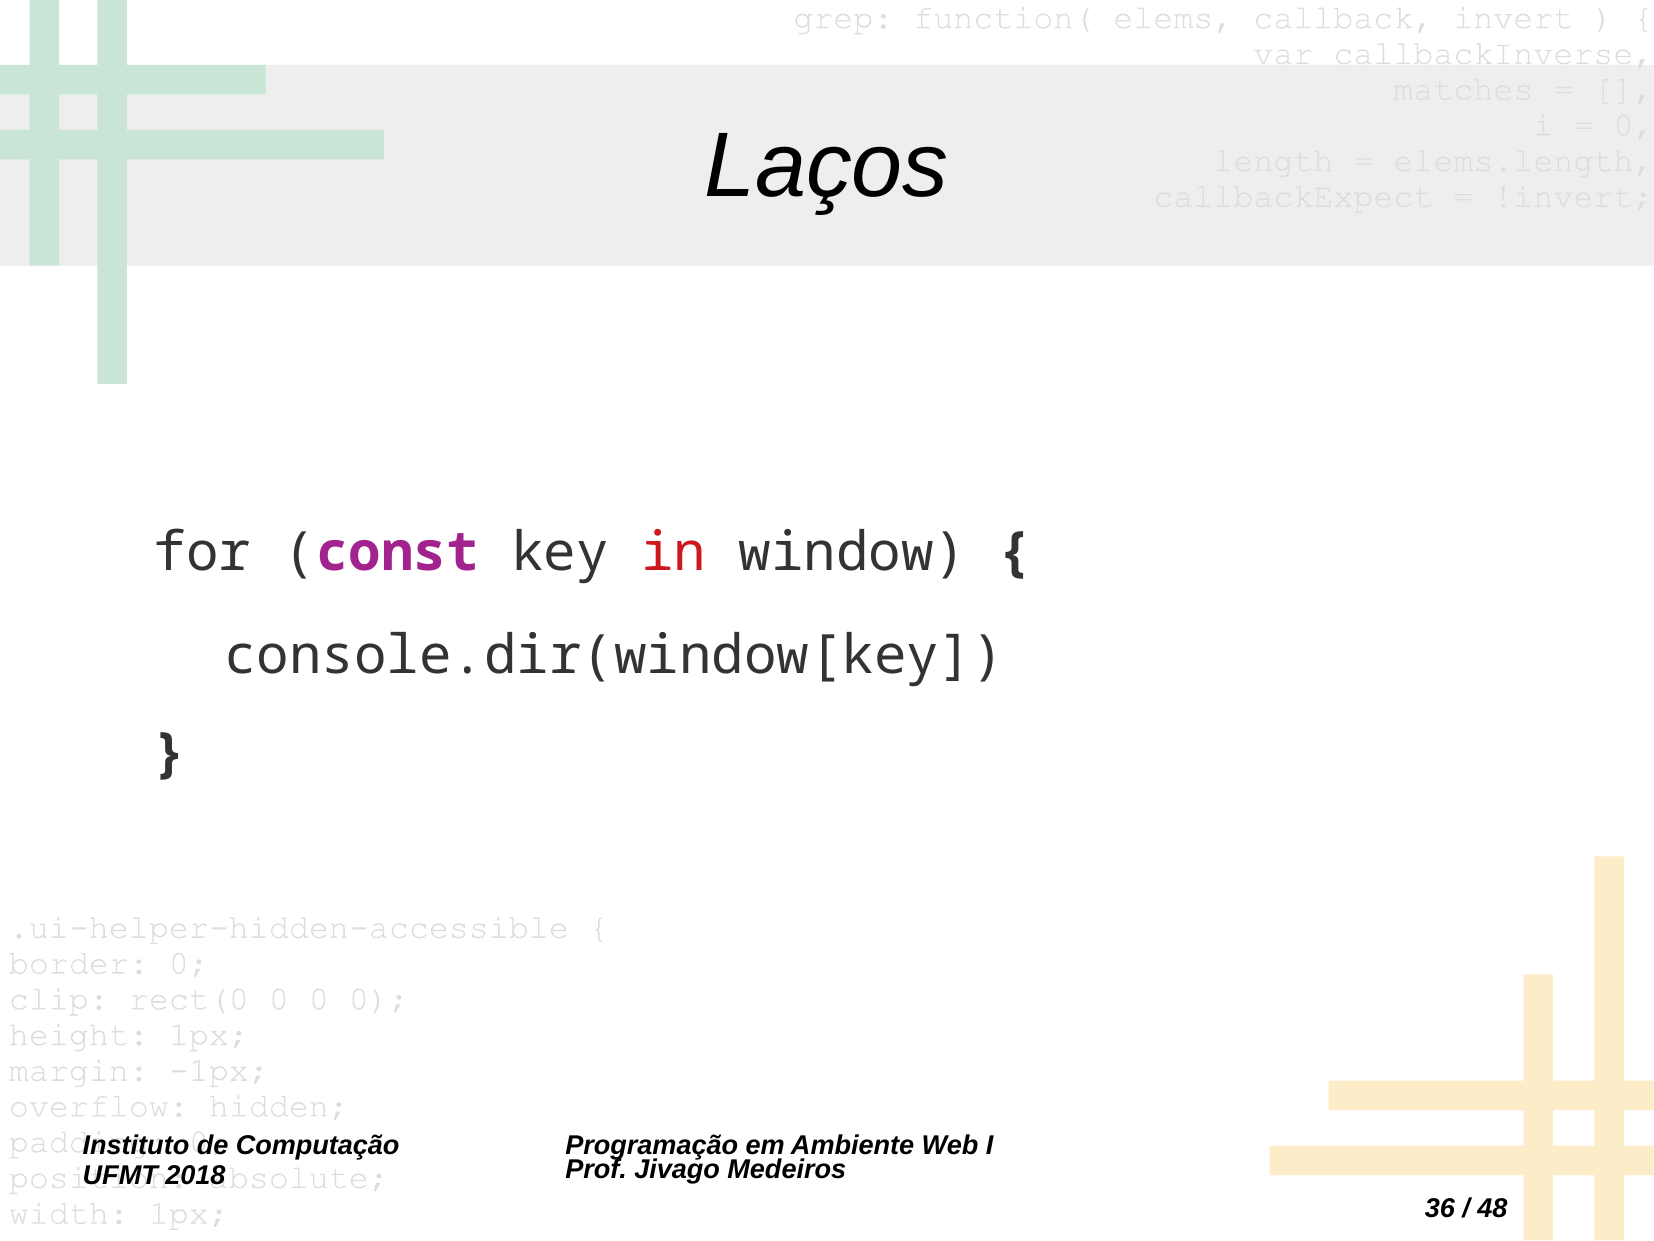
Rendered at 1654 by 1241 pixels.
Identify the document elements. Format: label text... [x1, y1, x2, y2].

list for (const key in window) { console.dir(window[key]) } [82, 290, 1571, 1010]
title Laços [82, 61, 1571, 269]
